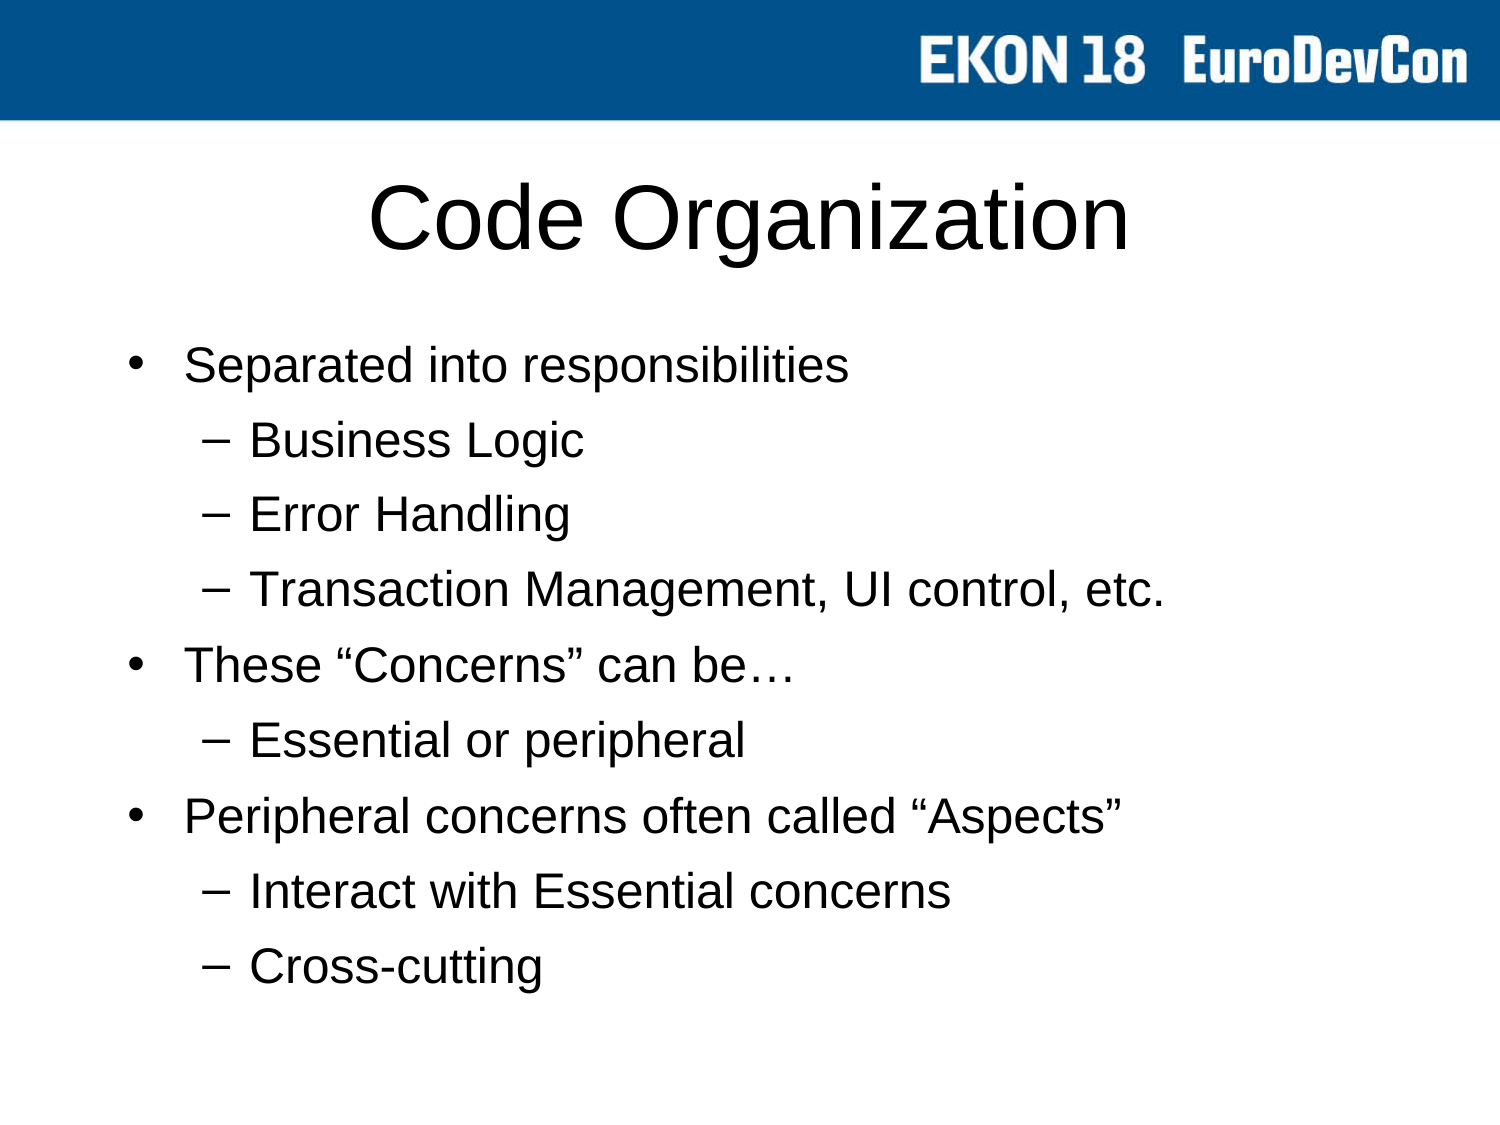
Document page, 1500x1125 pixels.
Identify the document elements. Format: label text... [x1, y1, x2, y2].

list Separated into responsibilities Business Logic Error Handling Transaction Management, UI control, etc. These “Concerns” can be… Essential or peripheral Peripheral concerns often called “Aspects” Interact with Essential concerns Cross-cutting [112, 324, 1388, 1038]
title Code Organization [112, 124, 1388, 300]
picture [0, 0, 1500, 1125]
